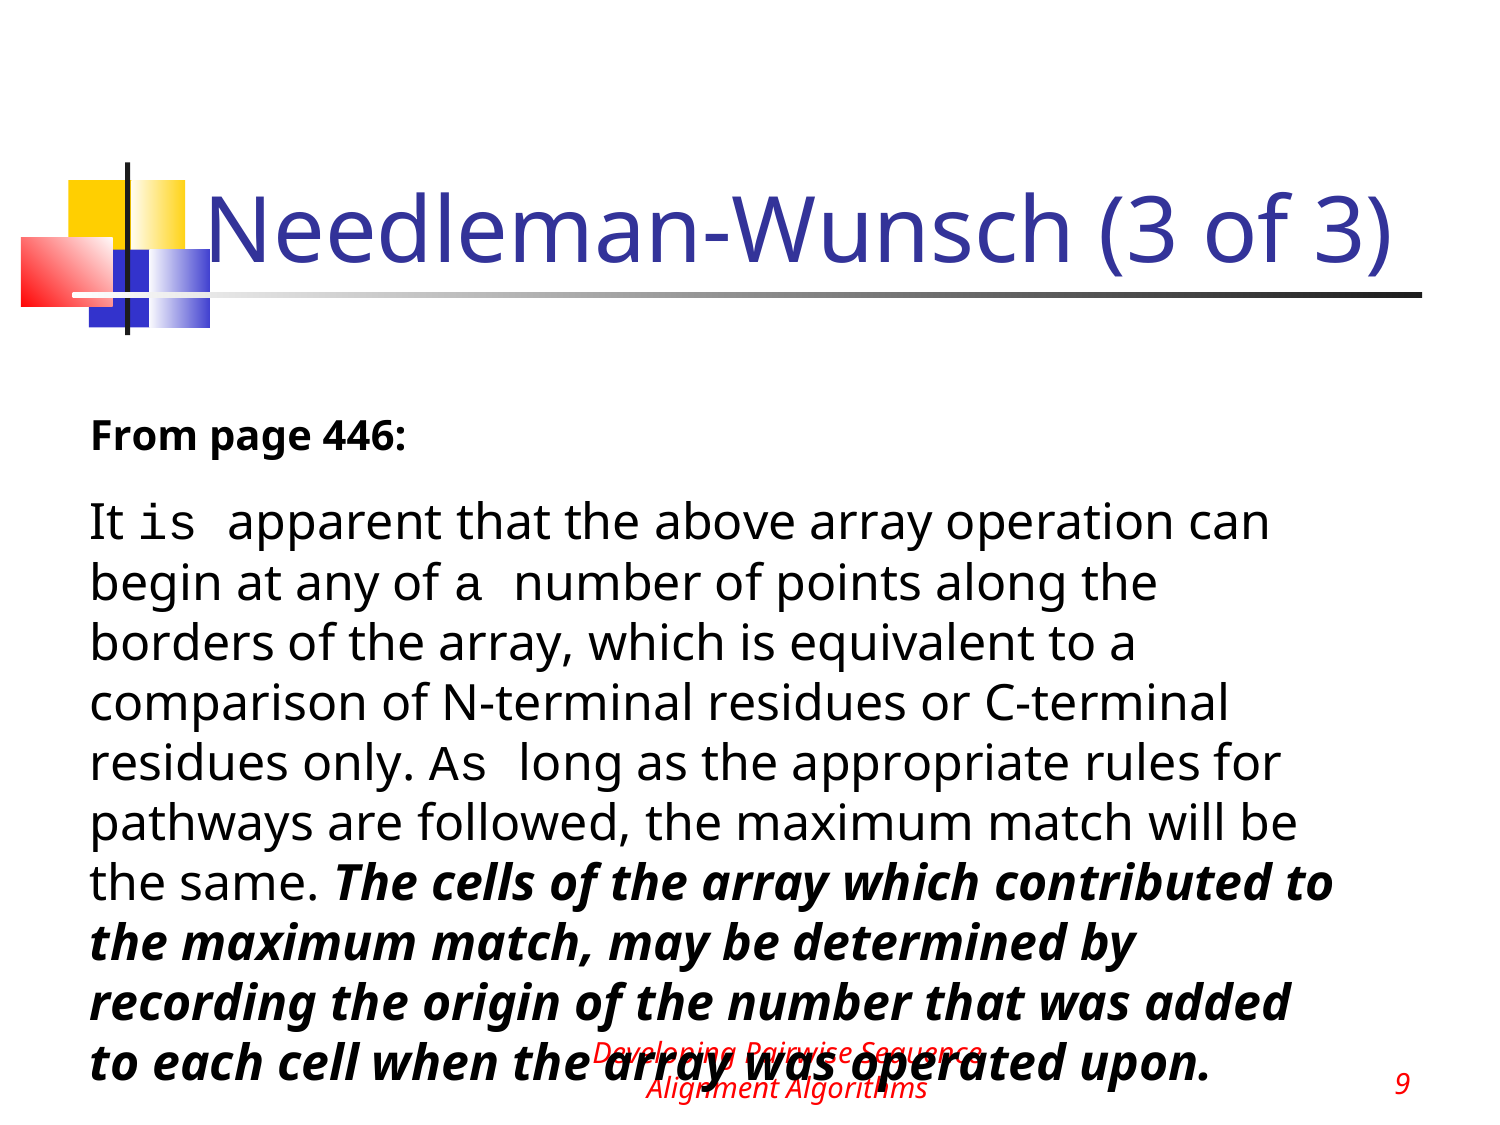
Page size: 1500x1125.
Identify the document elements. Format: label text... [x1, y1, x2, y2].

text_box <number> [1112, 1037, 1426, 1113]
title Needleman-Wunsch (3 of 3) [188, 53, 1468, 289]
text_box Developing Pairwise Sequence Alignment Algorithms [512, 1098, 1063, 1113]
text_box From page 446: It is apparent that the above array operation can begin at any of a number of points along the borders of the array, which is equivalent to a comparison of N-terminal residues or C-terminal residues only. As long as the appropriate rules for pathways are followed, the maximum match will be the same. The cells of the array which contributed to the maximum match, may be determined by recording the origin of the number that was added to each cell when the array was operated upon. [75, 324, 1363, 1098]
